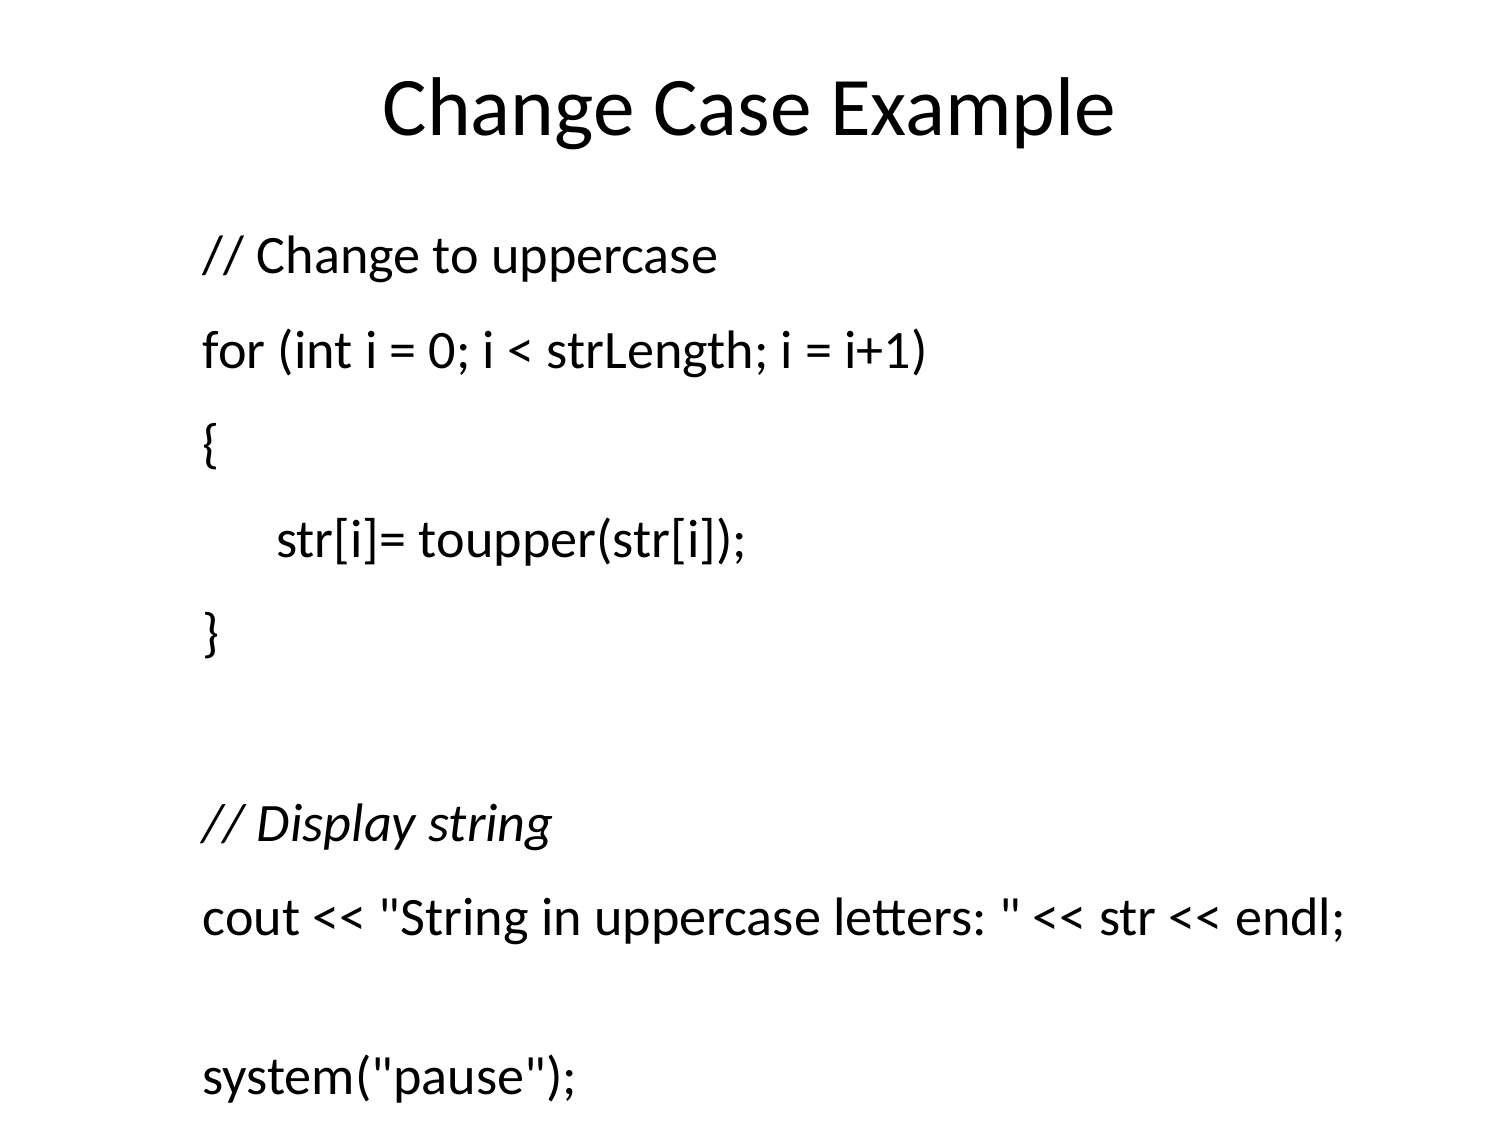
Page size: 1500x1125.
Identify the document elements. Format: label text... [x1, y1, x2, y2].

title Change Case Example [75, 45, 1425, 212]
list // Change to uppercase for (int i = 0; i < strLength; i = i+1) { str[i]= toupper(str[i]); } // Display string cout << "String in uppercase letters: " << str << endl; system("pause"); return 0; } [75, 212, 1425, 975]
